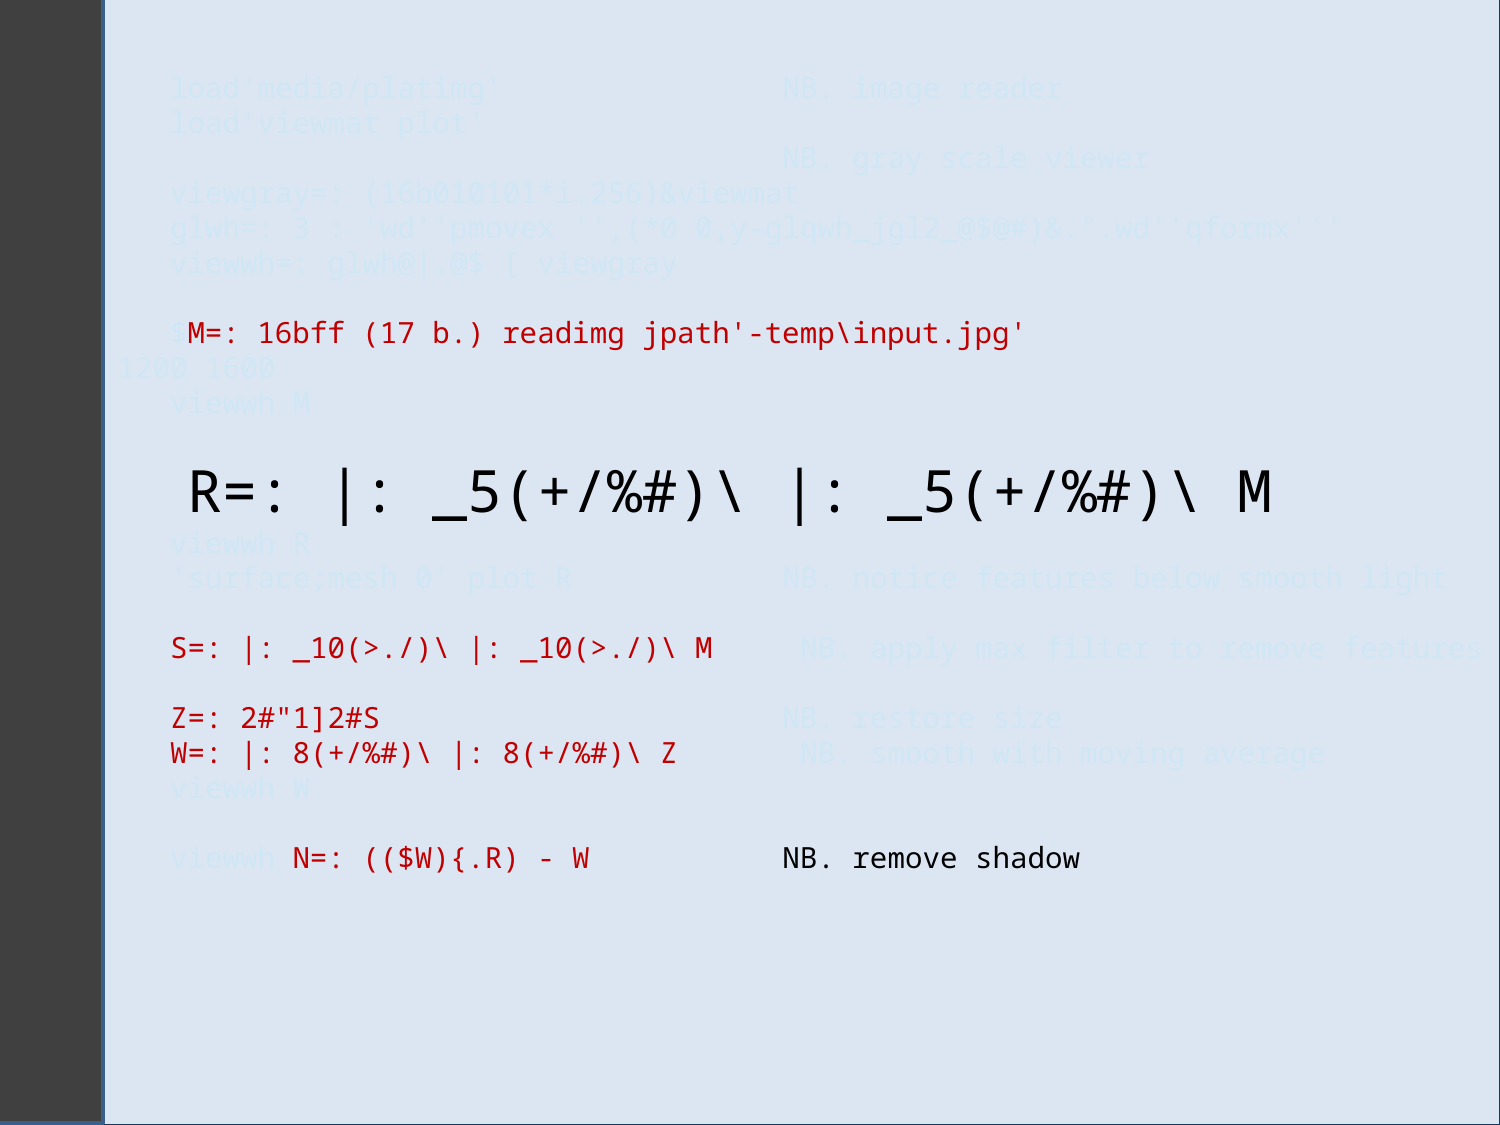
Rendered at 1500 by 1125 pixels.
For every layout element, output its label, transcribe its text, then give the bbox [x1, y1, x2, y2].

text_box [0, 0, 1500, 1125]
text_box load'media/platimg' NB. image reader load'viewmat plot' NB. gray scale viewer viewgray=: (16b010101*i.256)&viewmat glwh=: 3 : 'wd''pmovex '',(*0 0,y-glqwh_jgl2_@$@#)&.".wd''qformx''' viewwh=: glwh@|.@$ [ viewgray $M=: 16bff (17 b.) readimg jpath'-temp\input.jpg' 1200 1600 viewwh M R=: |: _5(+/%#)\ |: _5(+/%#)\ M viewwh R 'surface;mesh 0' plot R NB. notice features below smooth light S=: |: _10(>./)\ |: _10(>./)\ M NB. apply max filter to remove features Z=: 2#"1]2#S NB. restore size W=: |: 8(+/%#)\ |: 8(+/%#)\ Z NB. smooth with moving average viewwh W viewwh N=: (($W){.R) - W NB. remove shadow [103, 62, 1500, 882]
